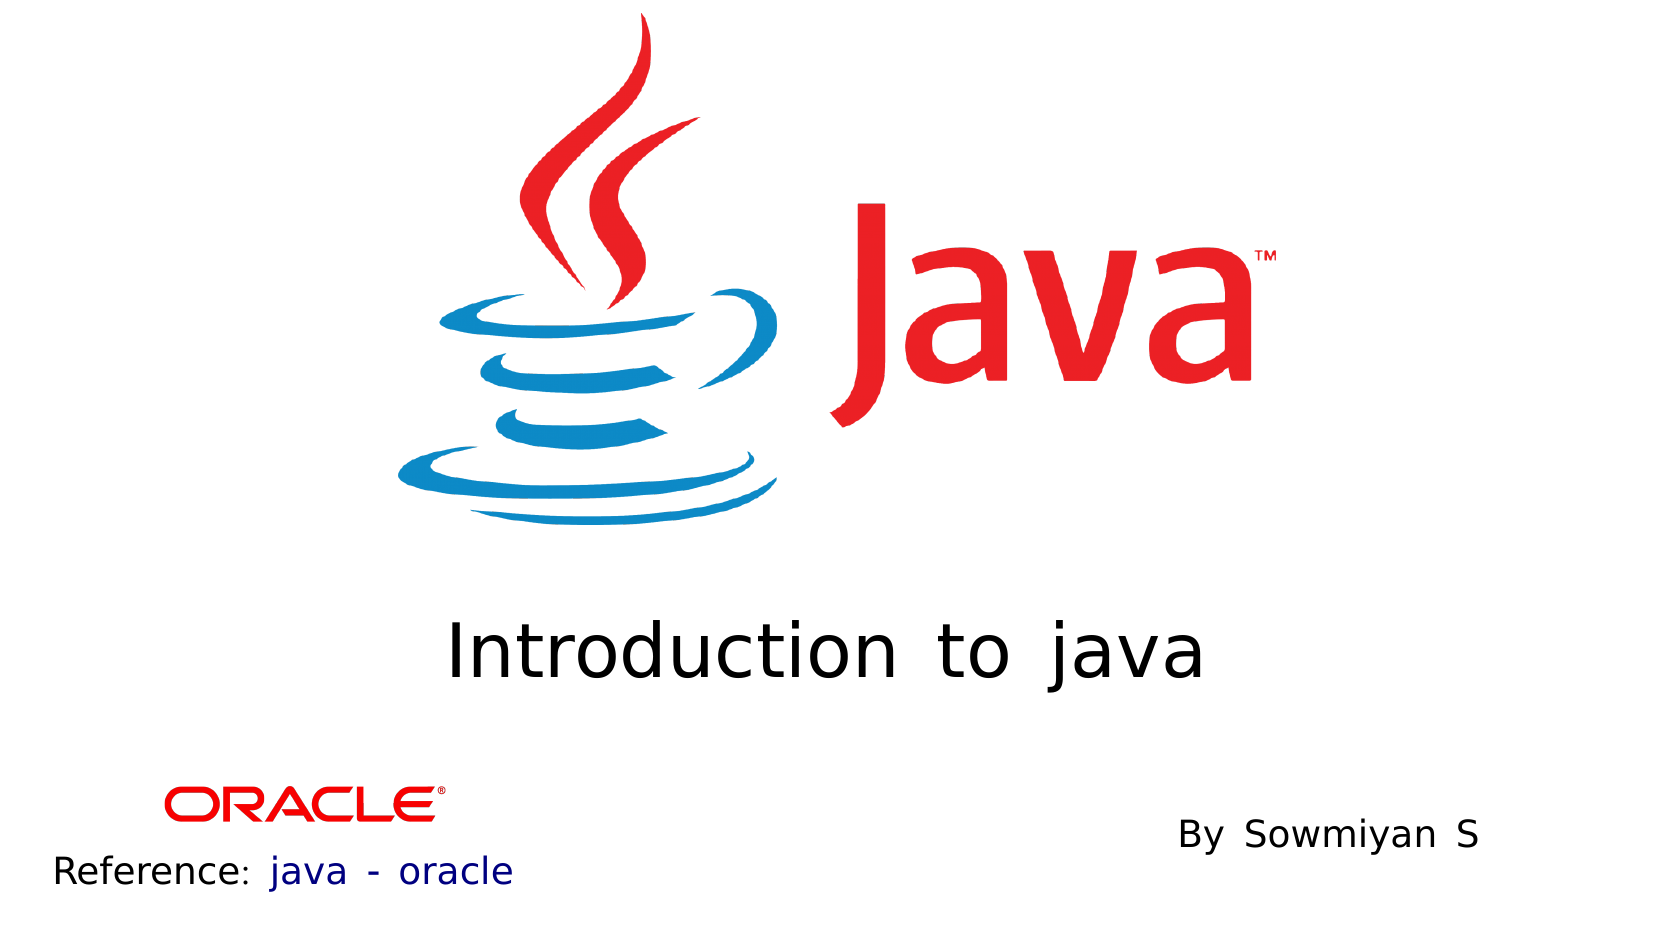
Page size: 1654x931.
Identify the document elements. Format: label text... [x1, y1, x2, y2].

subtitle Introduction to java [82, 562, 1571, 757]
picture [159, 749, 451, 857]
picture [398, 13, 1276, 526]
text_box Reference: java - oracle [37, 851, 563, 901]
text_box By Sowmiyan S [1162, 813, 1651, 863]
